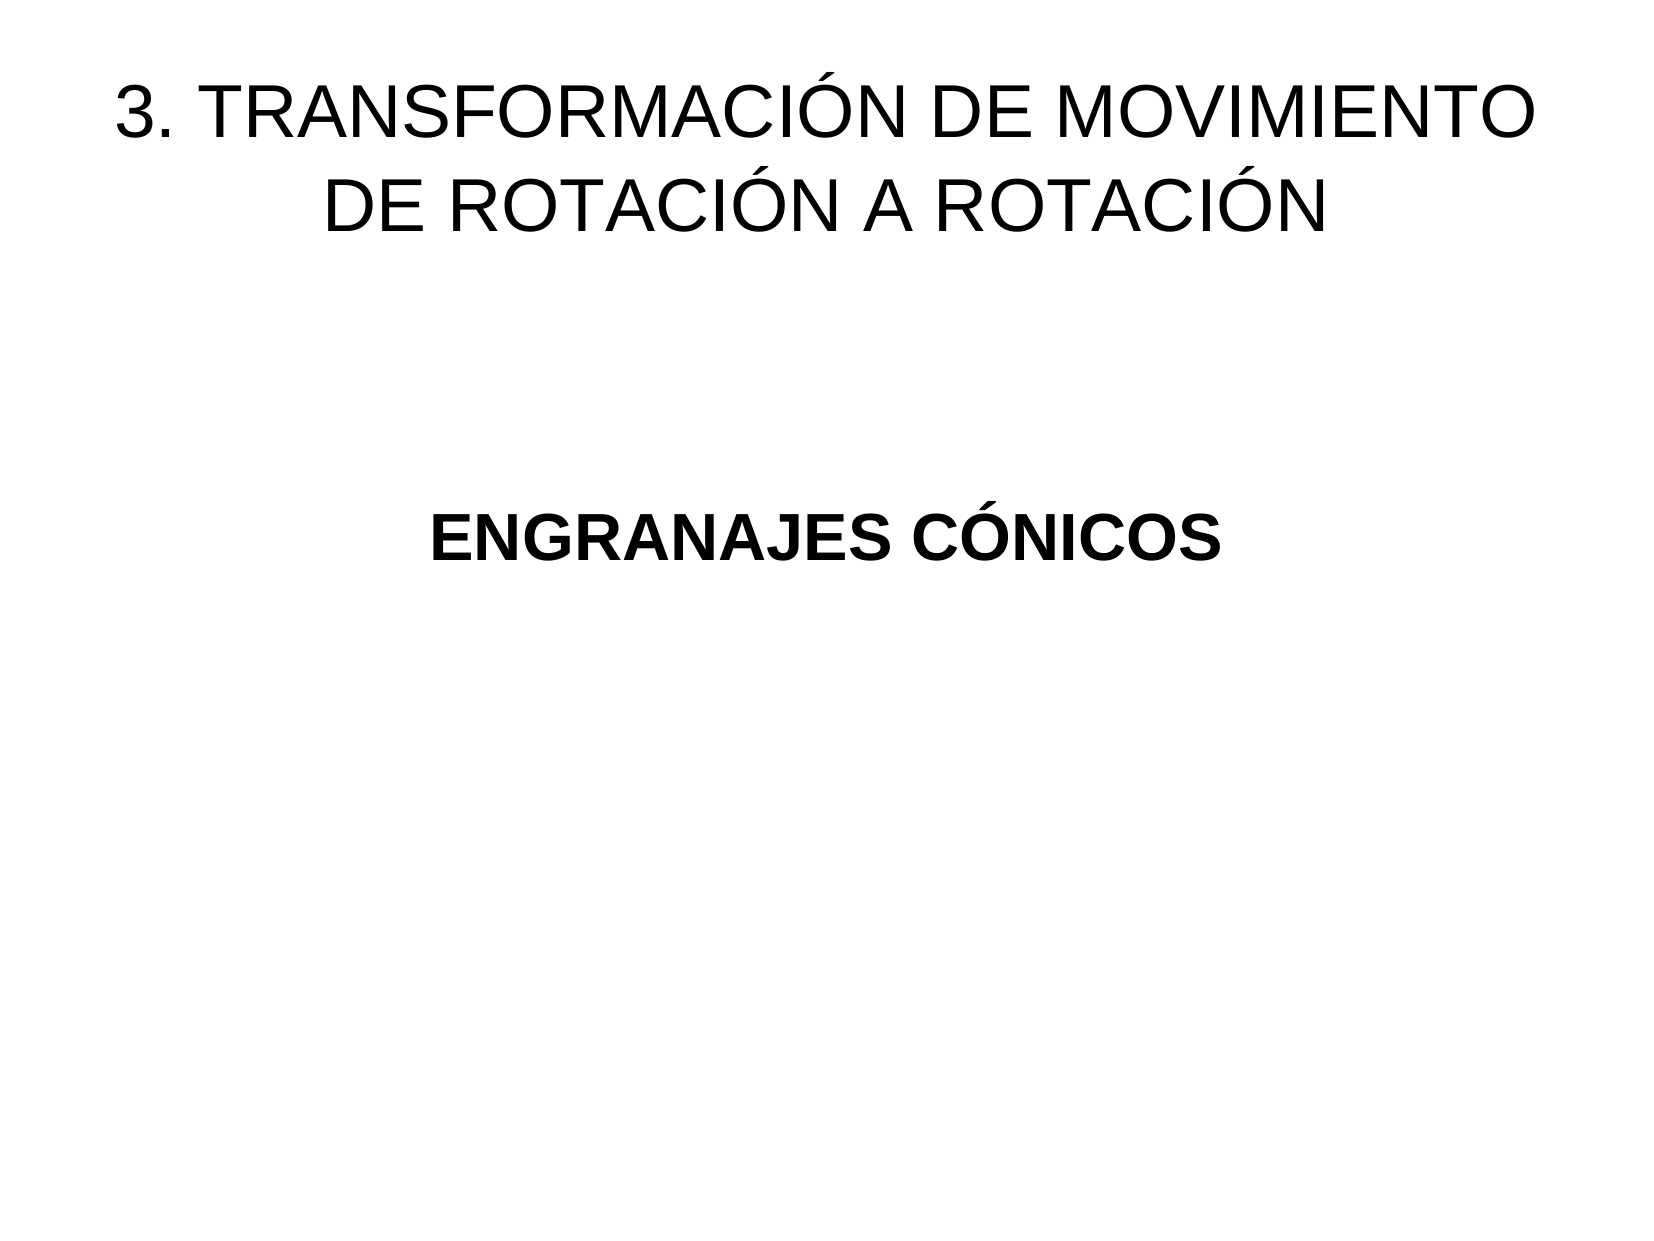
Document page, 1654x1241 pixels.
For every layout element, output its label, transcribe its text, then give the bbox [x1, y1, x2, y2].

subtitle ENGRANAJES CÓNICOS [82, 38, 1571, 1109]
